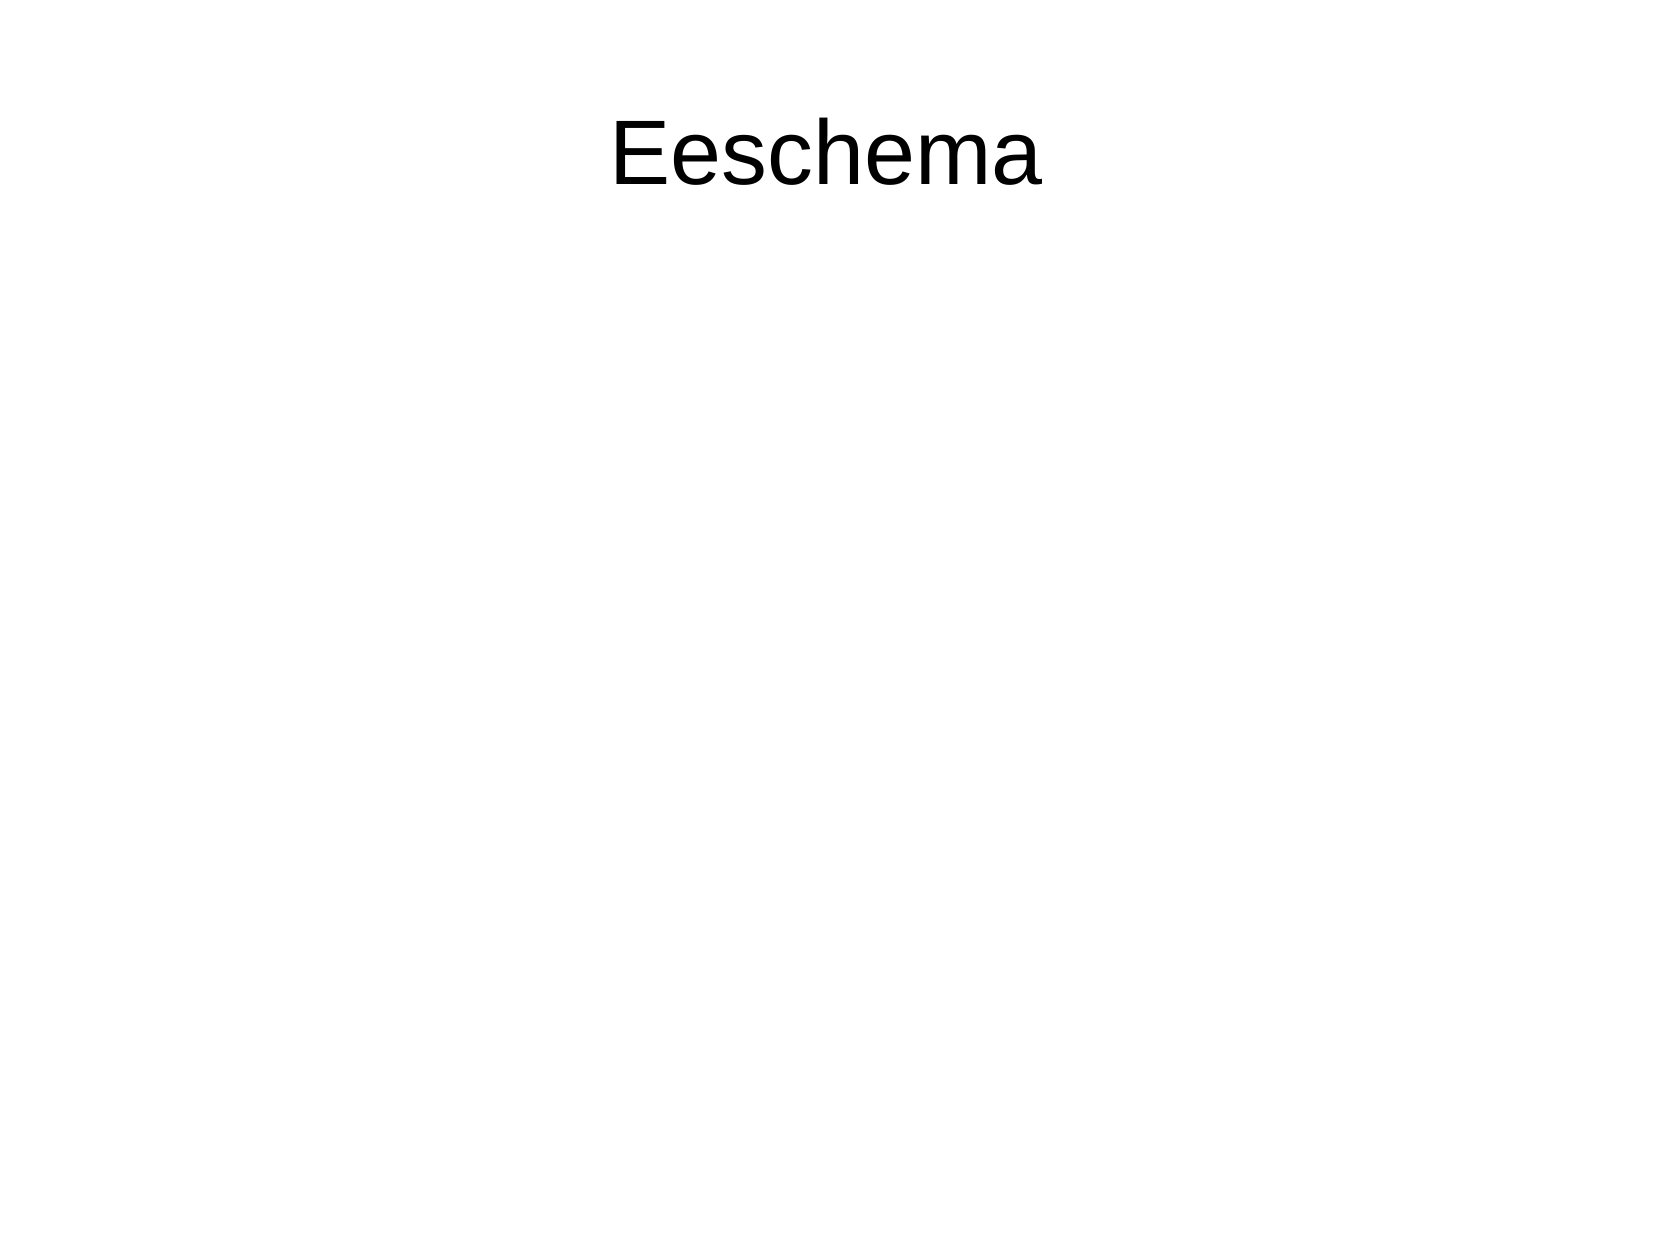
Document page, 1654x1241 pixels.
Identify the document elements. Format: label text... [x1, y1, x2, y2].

title Eeschema [82, 49, 1571, 257]
